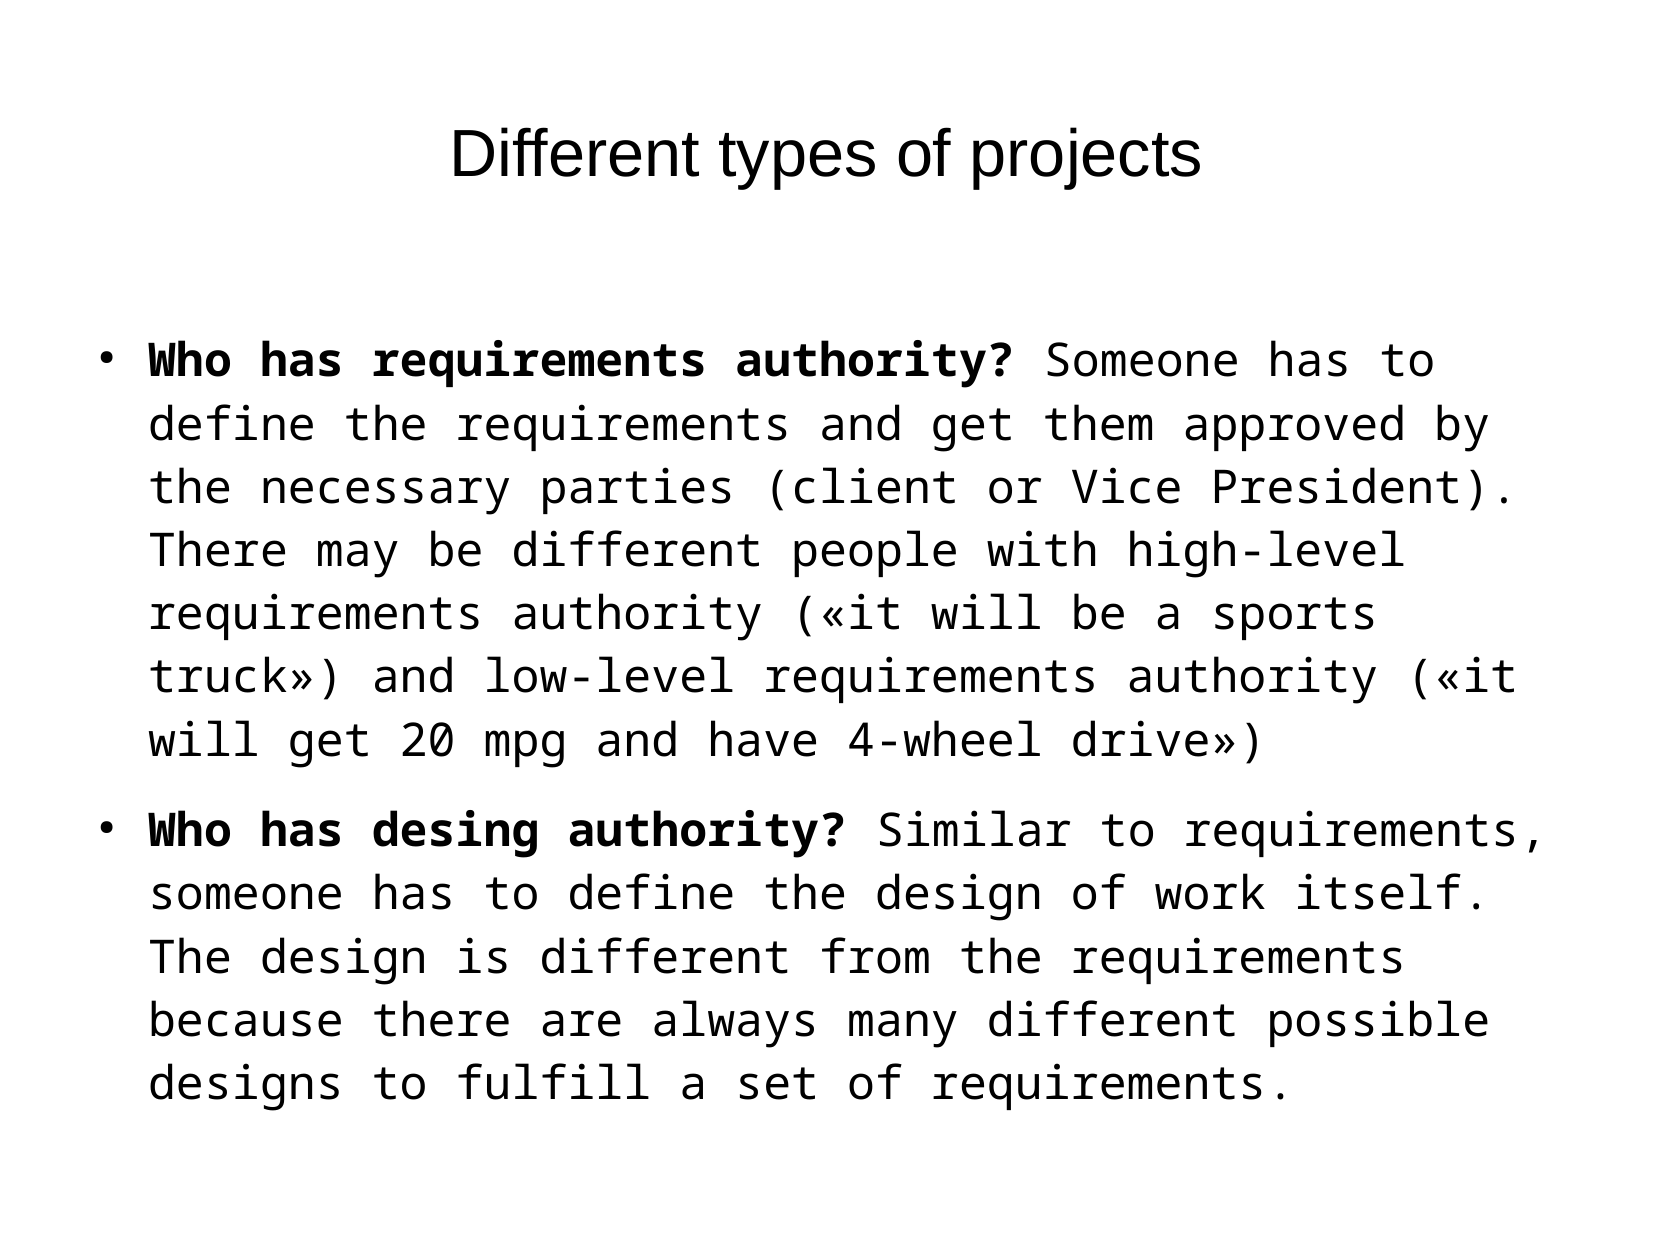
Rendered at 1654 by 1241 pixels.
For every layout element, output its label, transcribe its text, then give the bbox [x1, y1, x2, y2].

list Who has requirements authority? Someone has to define the requirements and get them approved by the necessary parties (client or Vice President). There may be different people with high-level requirements authority («it will be a sports truck») and low-level requirements authority («it will get 20 mpg and have 4-wheel drive») Who has desing authority? Similar to requirements, someone has to define the design of work itself. The design is different from the requirements because there are always many different possible designs to fulfill a set of requirements. [82, 236, 1571, 1170]
title Different types of projects [82, 49, 1571, 236]
